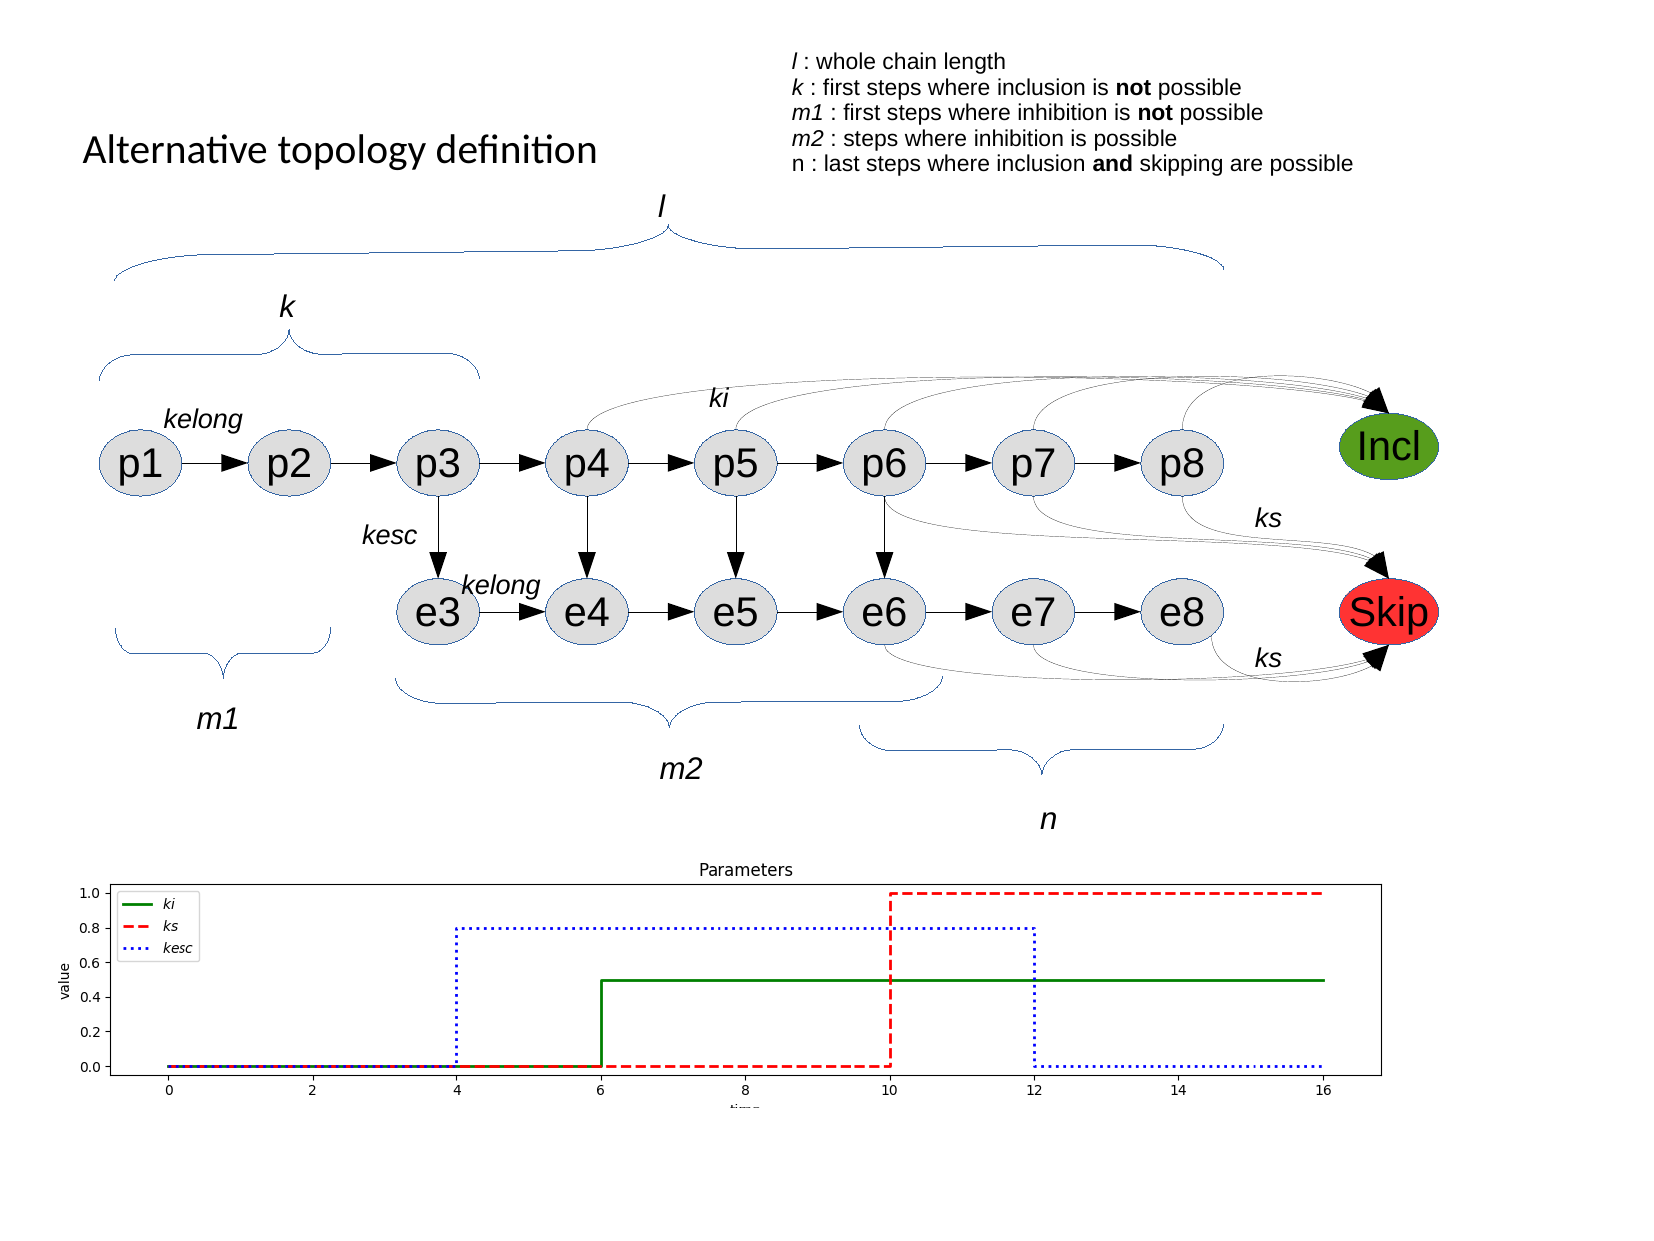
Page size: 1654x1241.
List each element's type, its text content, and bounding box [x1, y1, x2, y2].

text_box l [643, 181, 693, 237]
text_box Incl [1339, 413, 1439, 480]
text_box kesc [347, 512, 513, 579]
text_box m2 [644, 744, 745, 837]
text_box p2 [248, 437, 331, 497]
text_box ki [694, 375, 860, 442]
text_box e7 [992, 578, 1075, 645]
text_box p3 [396, 429, 480, 497]
text_box e4 [590, 612, 600, 617]
text_box l : whole chain length k : first steps where inclusion is not possible m1 : first steps where inhibition is not possible m2 : steps where inhibition is possible n : last steps where inclusion and skipping are possible [777, 41, 1621, 199]
text_box ks [1240, 544, 1367, 563]
text_box ks [1240, 635, 1406, 702]
text_box e6 [843, 578, 926, 645]
text_box ks [1240, 496, 1406, 563]
picture [49, 854, 1389, 1108]
text_box Skip [1339, 578, 1439, 643]
text_box e4 [545, 585, 629, 645]
text_box p8 [1140, 429, 1224, 497]
text_box m1 [181, 694, 265, 788]
text_box kelong [446, 562, 612, 612]
title Alternative topology definition [82, 49, 1571, 257]
text_box kelong [148, 396, 315, 463]
text_box e8 [1140, 578, 1224, 645]
text_box k [264, 281, 315, 337]
text_box e3 [396, 579, 480, 645]
text_box p4 [545, 429, 629, 497]
text_box p7 [992, 429, 1075, 497]
text_box p6 [843, 429, 926, 497]
text_box p2 [272, 463, 283, 475]
text_box n [1025, 793, 1075, 854]
text_box p5 [694, 442, 778, 497]
text_box e5 [694, 578, 778, 645]
text_box p1 [99, 429, 182, 497]
